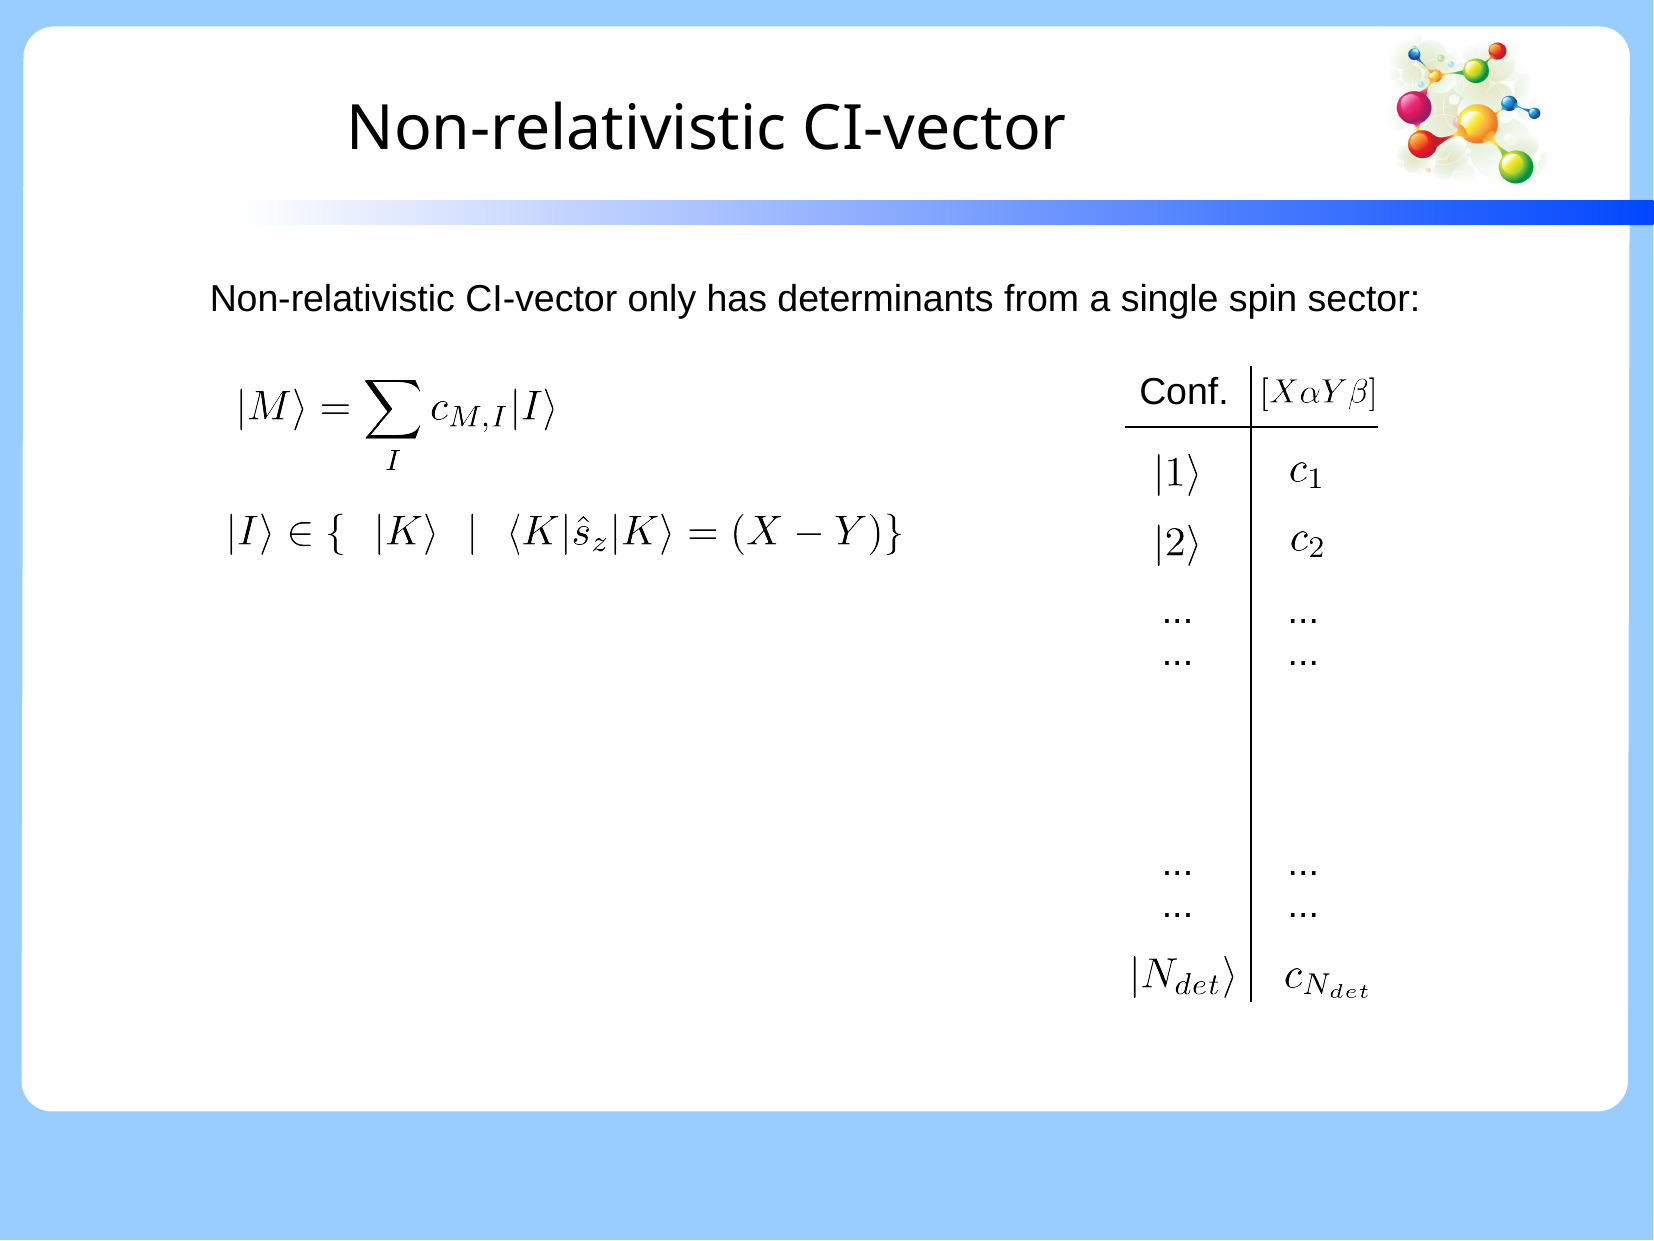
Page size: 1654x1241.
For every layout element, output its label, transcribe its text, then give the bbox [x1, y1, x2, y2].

picture [1290, 377, 1374, 411]
table_header [1125, 420, 1250, 426]
title Non-relativistic CI-vector [82, 49, 1332, 201]
table_header [1252, 366, 1378, 426]
table_cell [1125, 428, 1250, 1002]
picture [1382, 29, 1556, 195]
picture [240, 379, 554, 470]
text_box ... ... ... ... [1147, 582, 1253, 934]
text_box Conf. [1124, 362, 1290, 420]
picture [230, 513, 901, 556]
table_cell [1252, 428, 1378, 1002]
text_box Non-relativistic CI-vector only has determinants from a single spin sector: [195, 270, 1456, 369]
text_box ... ... ... ... [1272, 582, 1378, 934]
